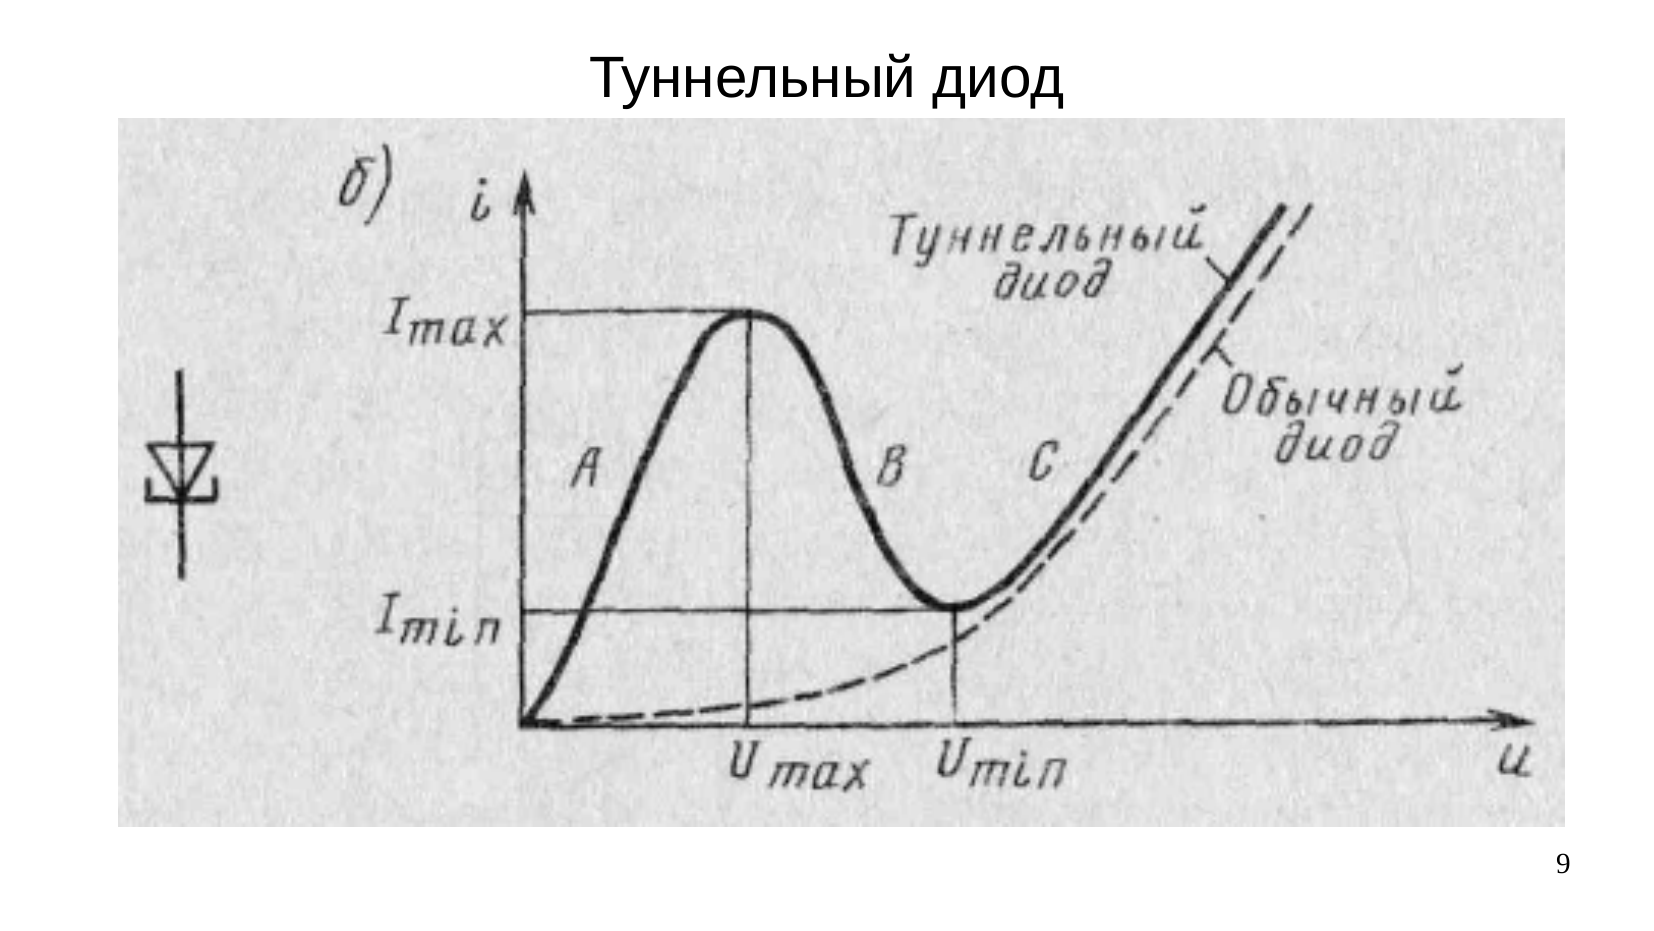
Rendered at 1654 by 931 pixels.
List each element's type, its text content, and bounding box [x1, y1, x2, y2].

title Туннельный диод [82, 37, 1571, 119]
picture [118, 118, 1565, 827]
